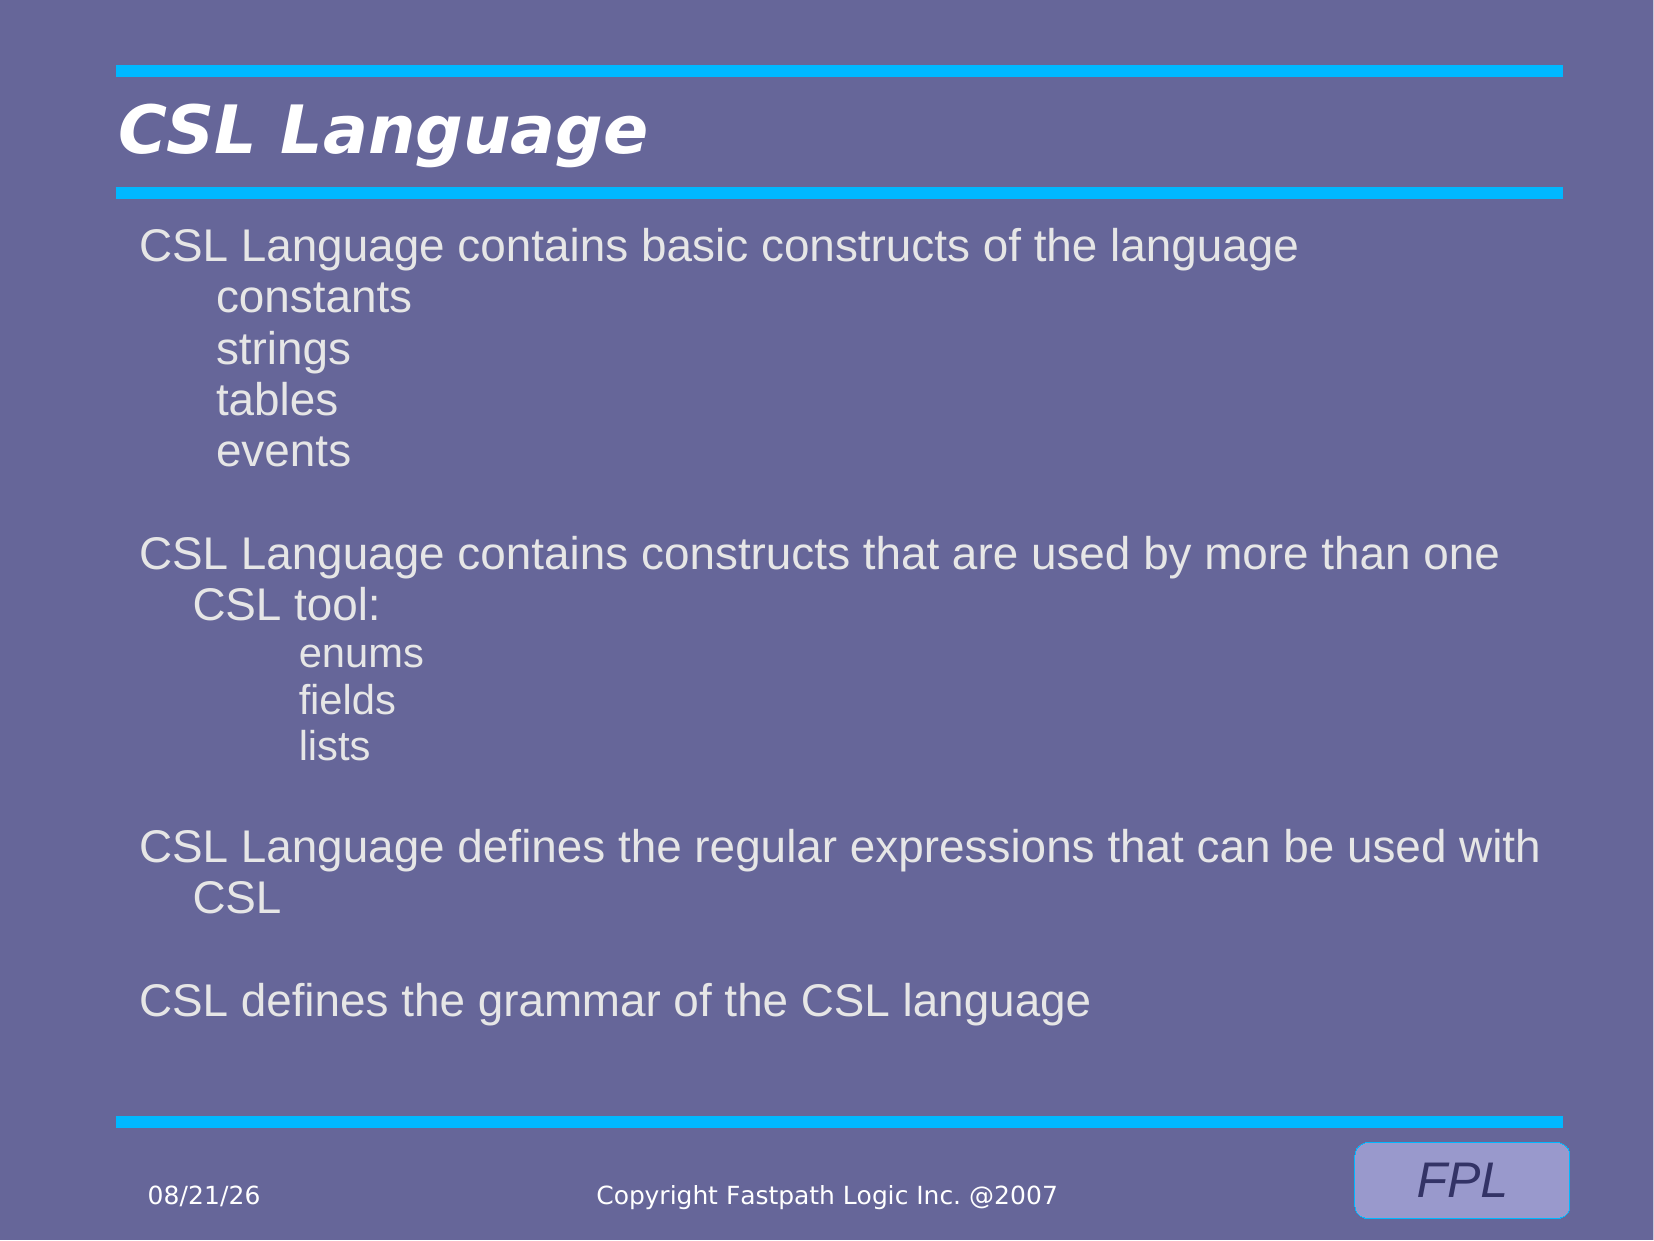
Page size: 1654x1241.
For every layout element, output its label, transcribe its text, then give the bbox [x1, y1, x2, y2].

title CSL Language [118, 41, 1531, 219]
list CSL Language contains basic constructs of the language constants strings tables events CSL Language contains constructs that are used by more than one CSL tool: enums fields lists CSL Language defines the regular expressions that can be used with CSL CSL defines the grammar of the CSL language [121, 220, 1561, 1133]
